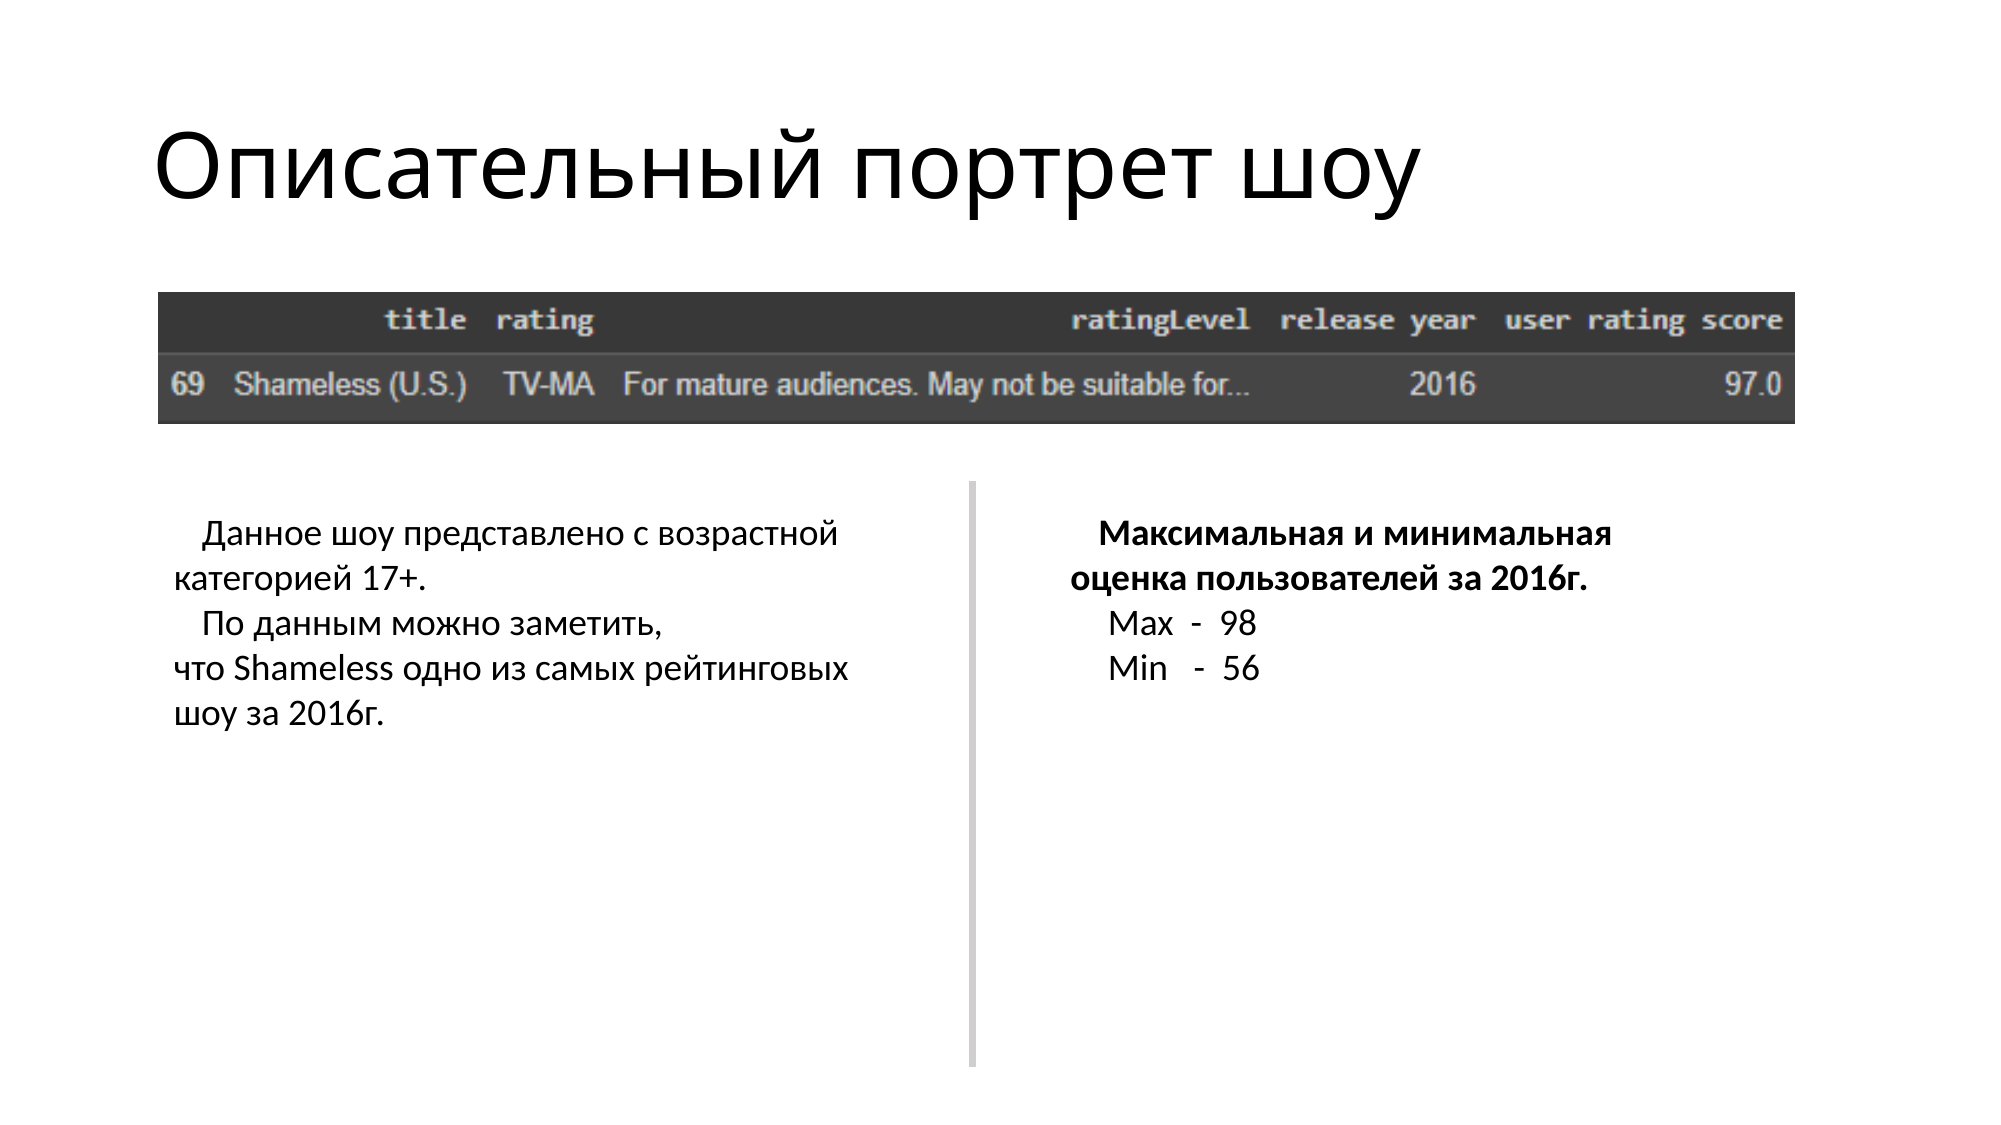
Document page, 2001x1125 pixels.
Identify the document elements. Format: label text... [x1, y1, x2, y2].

text_box Данное шоу представлено с возрастной категорией 17+. По данным можно заметить, что Shameless одно из самых рейтинговых шоу за 2016г. [158, 499, 889, 741]
picture [158, 292, 1795, 424]
text_box Максимальная и минимальная оценка пользователей за 2016г. Max - 98 Min - 56 [1055, 499, 1752, 696]
text_box [967, 480, 977, 1068]
title Описательный портрет шоу [137, 59, 1863, 278]
